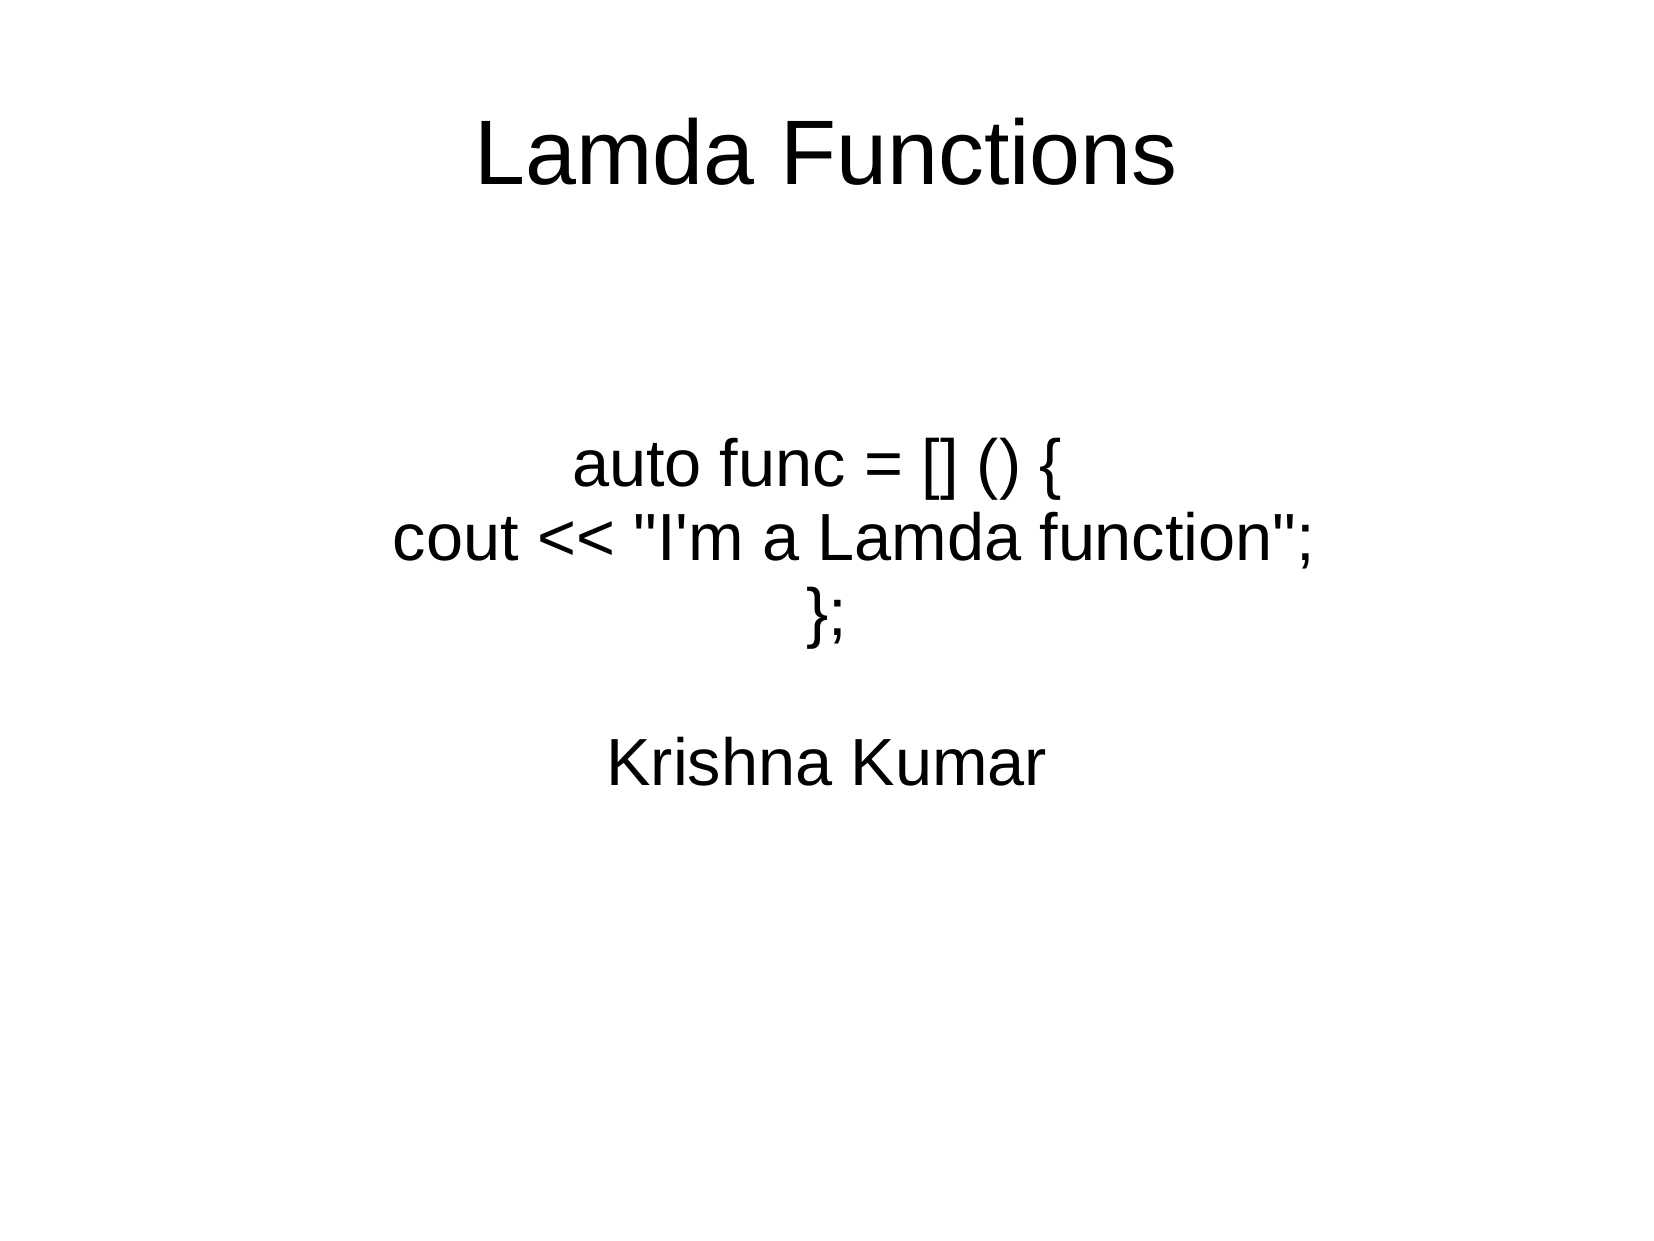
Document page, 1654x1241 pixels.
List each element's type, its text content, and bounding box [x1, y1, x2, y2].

subtitle auto func = [] () { cout << "I'm a Lamda function"; }; Krishna Kumar [82, 290, 1571, 1010]
title Lamda Functions [82, 49, 1571, 257]
